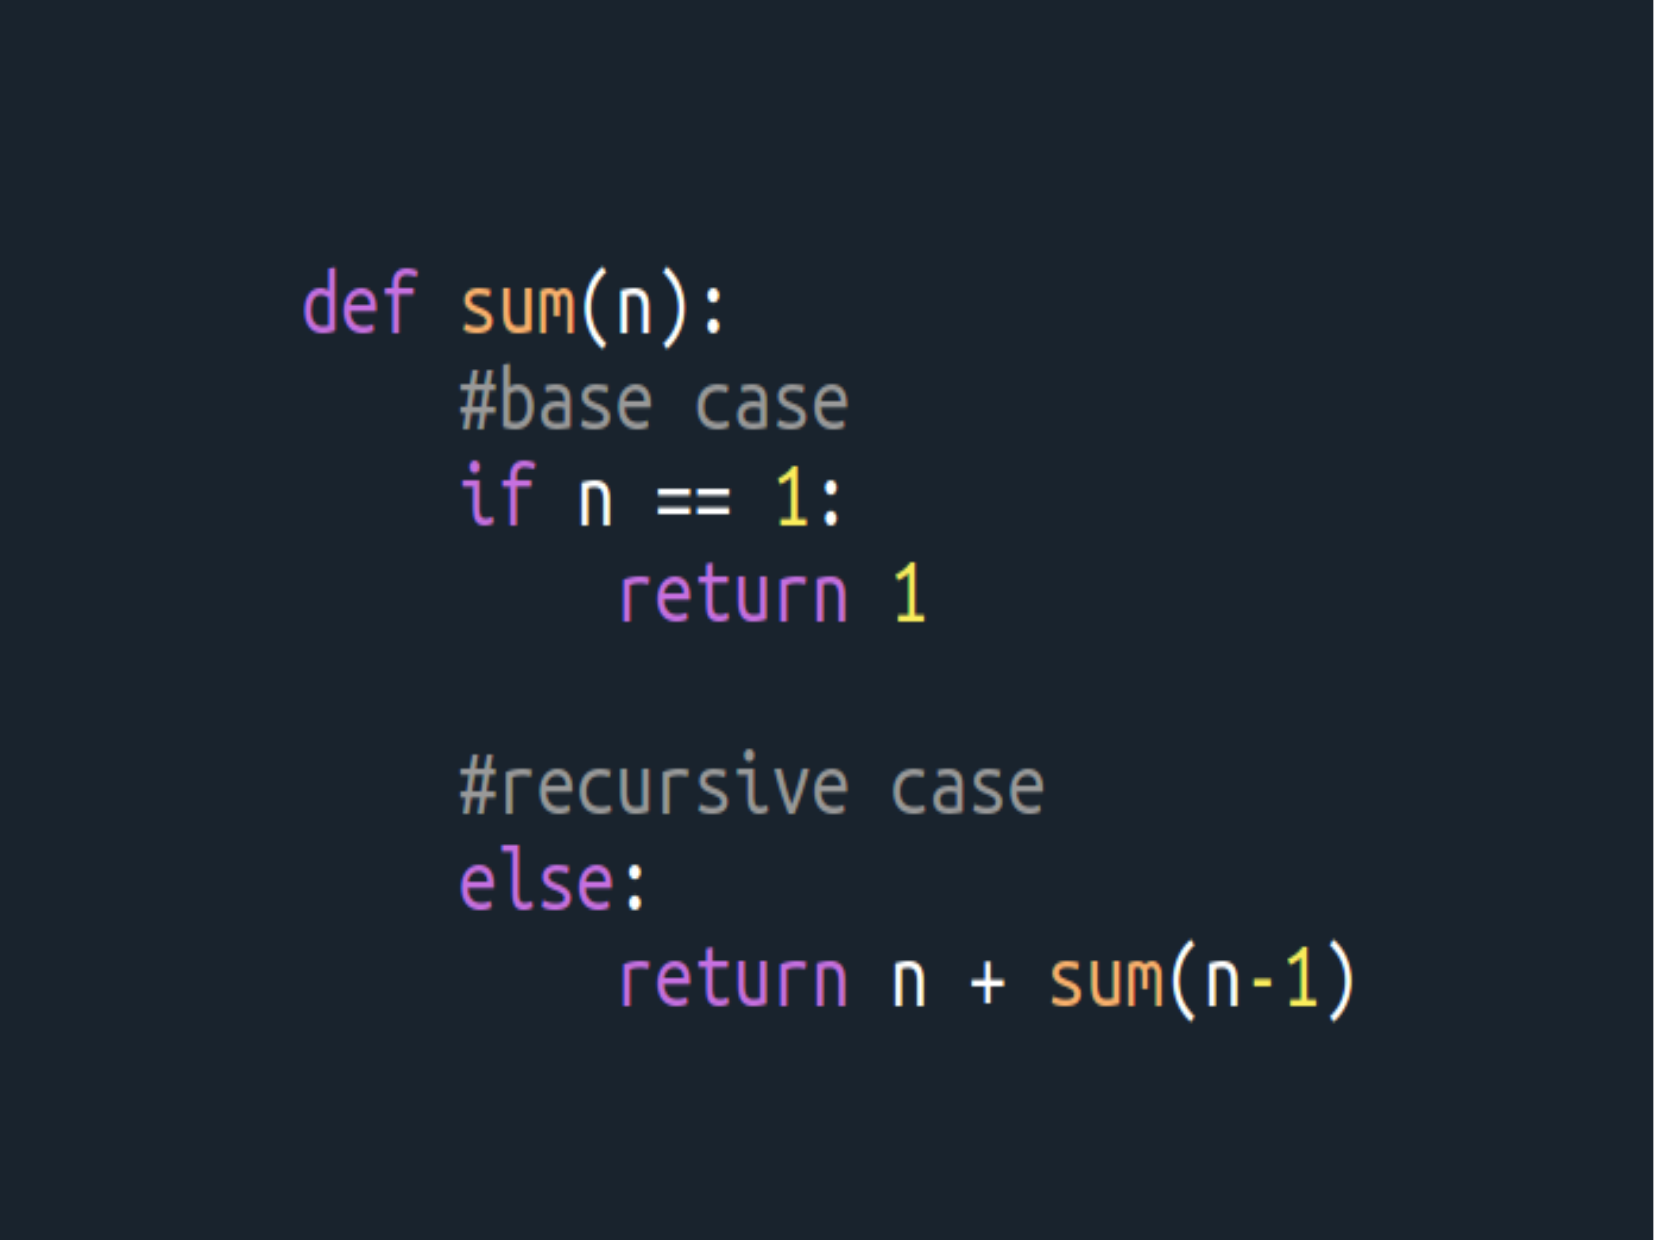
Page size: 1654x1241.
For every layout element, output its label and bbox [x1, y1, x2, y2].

picture [302, 255, 1362, 1041]
